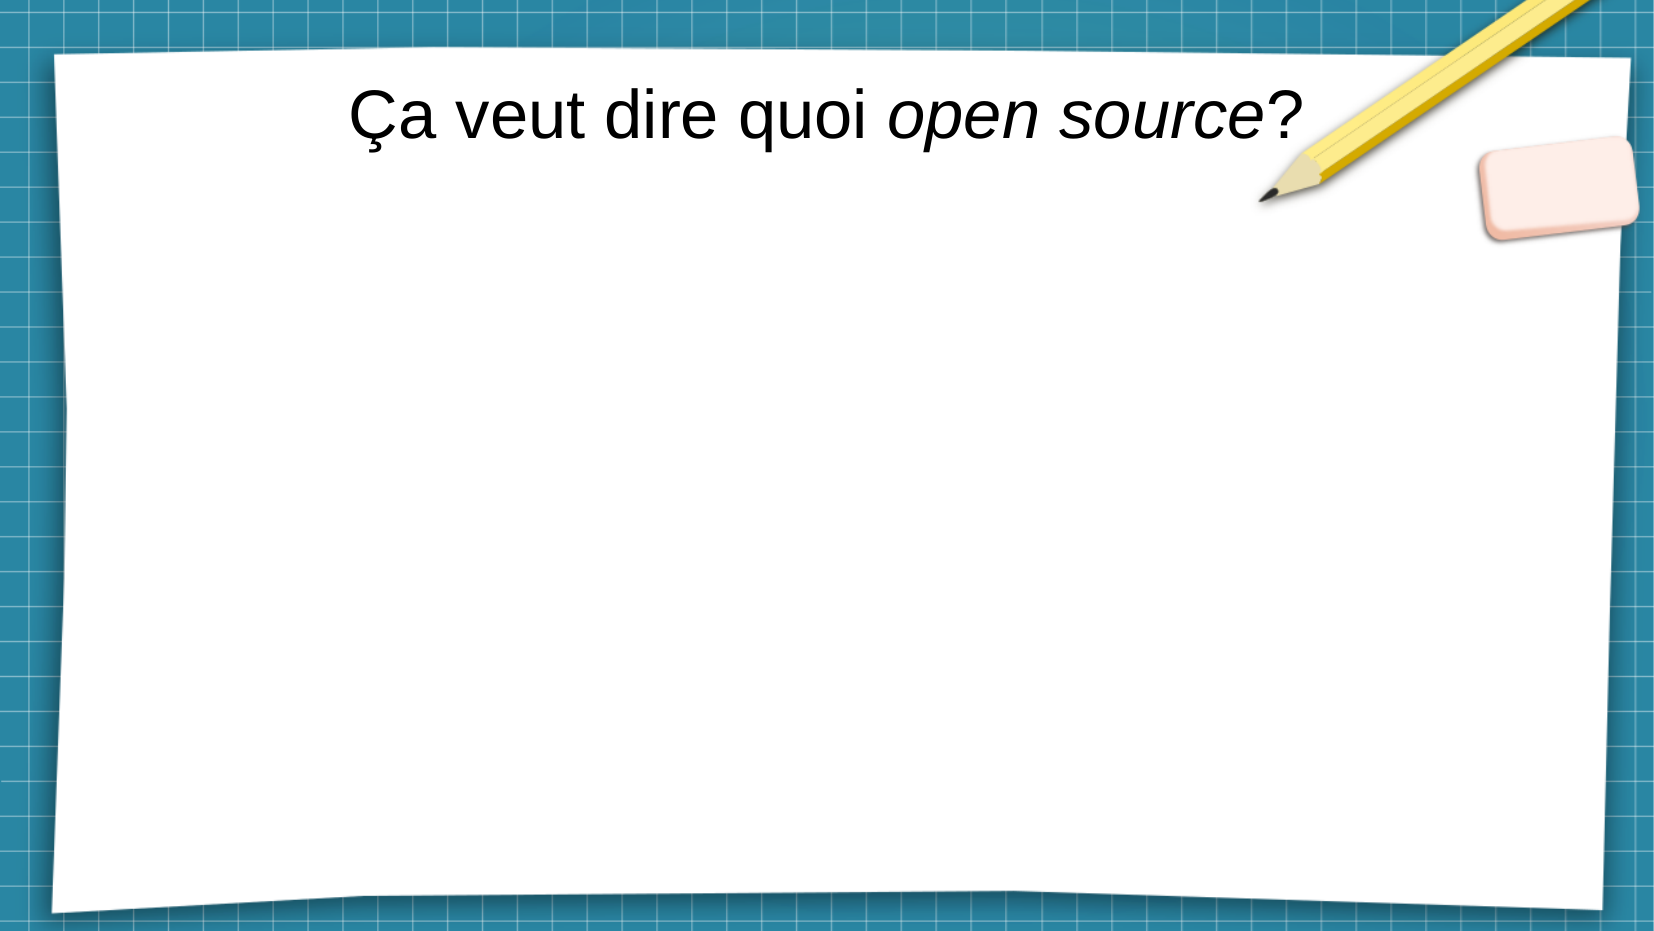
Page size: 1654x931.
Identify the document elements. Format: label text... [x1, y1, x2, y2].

picture [0, 0, 1654, 931]
title Ça veut dire quoi open source? [82, 0, 1571, 252]
